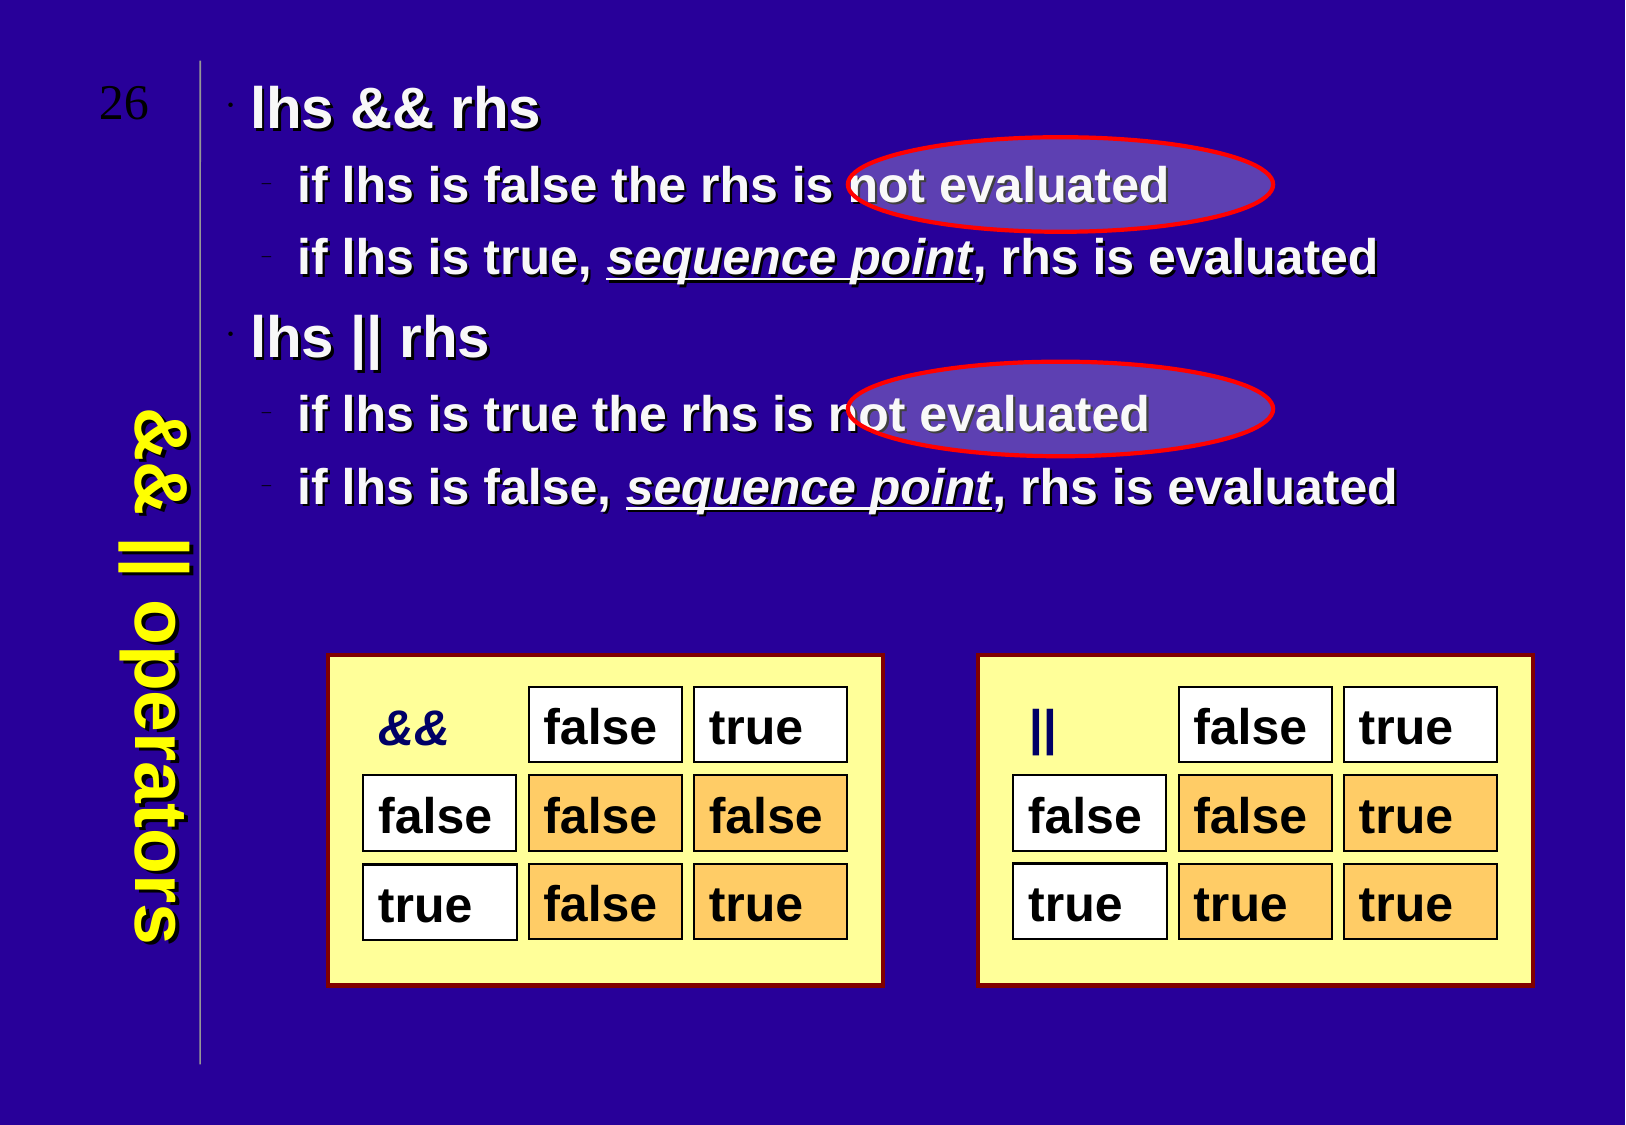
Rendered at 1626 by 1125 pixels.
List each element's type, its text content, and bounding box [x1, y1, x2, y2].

text_box [327, 655, 883, 986]
text_box false [1178, 686, 1333, 763]
text_box false [528, 863, 683, 940]
text_box true [1013, 863, 1167, 939]
text_box [977, 655, 1534, 986]
text_box false [528, 686, 683, 763]
text_box true [693, 686, 848, 763]
title && || operators [70, 189, 219, 1125]
text_box && [363, 688, 517, 764]
text_box false [528, 775, 683, 851]
text_box true [1343, 775, 1498, 851]
text_box true [1178, 863, 1333, 940]
text_box false [693, 775, 848, 851]
text_box false [363, 775, 517, 851]
text_box true [1343, 686, 1498, 763]
text_box [847, 361, 1274, 457]
text_box || [1013, 688, 1167, 764]
text_box [847, 137, 1274, 232]
text_box true [363, 864, 517, 940]
list lhs && rhs if lhs is false the rhs is not evaluated if lhs is true, sequence point, rhs is evaluated lhs || rhs if lhs is true the rhs is not evaluated if lhs is false, sequence point, rhs is evaluated [212, 62, 1550, 1063]
text_box false [1013, 775, 1167, 851]
text_box true [1343, 863, 1498, 940]
text_box false [1178, 775, 1333, 851]
text_box true [693, 863, 848, 940]
